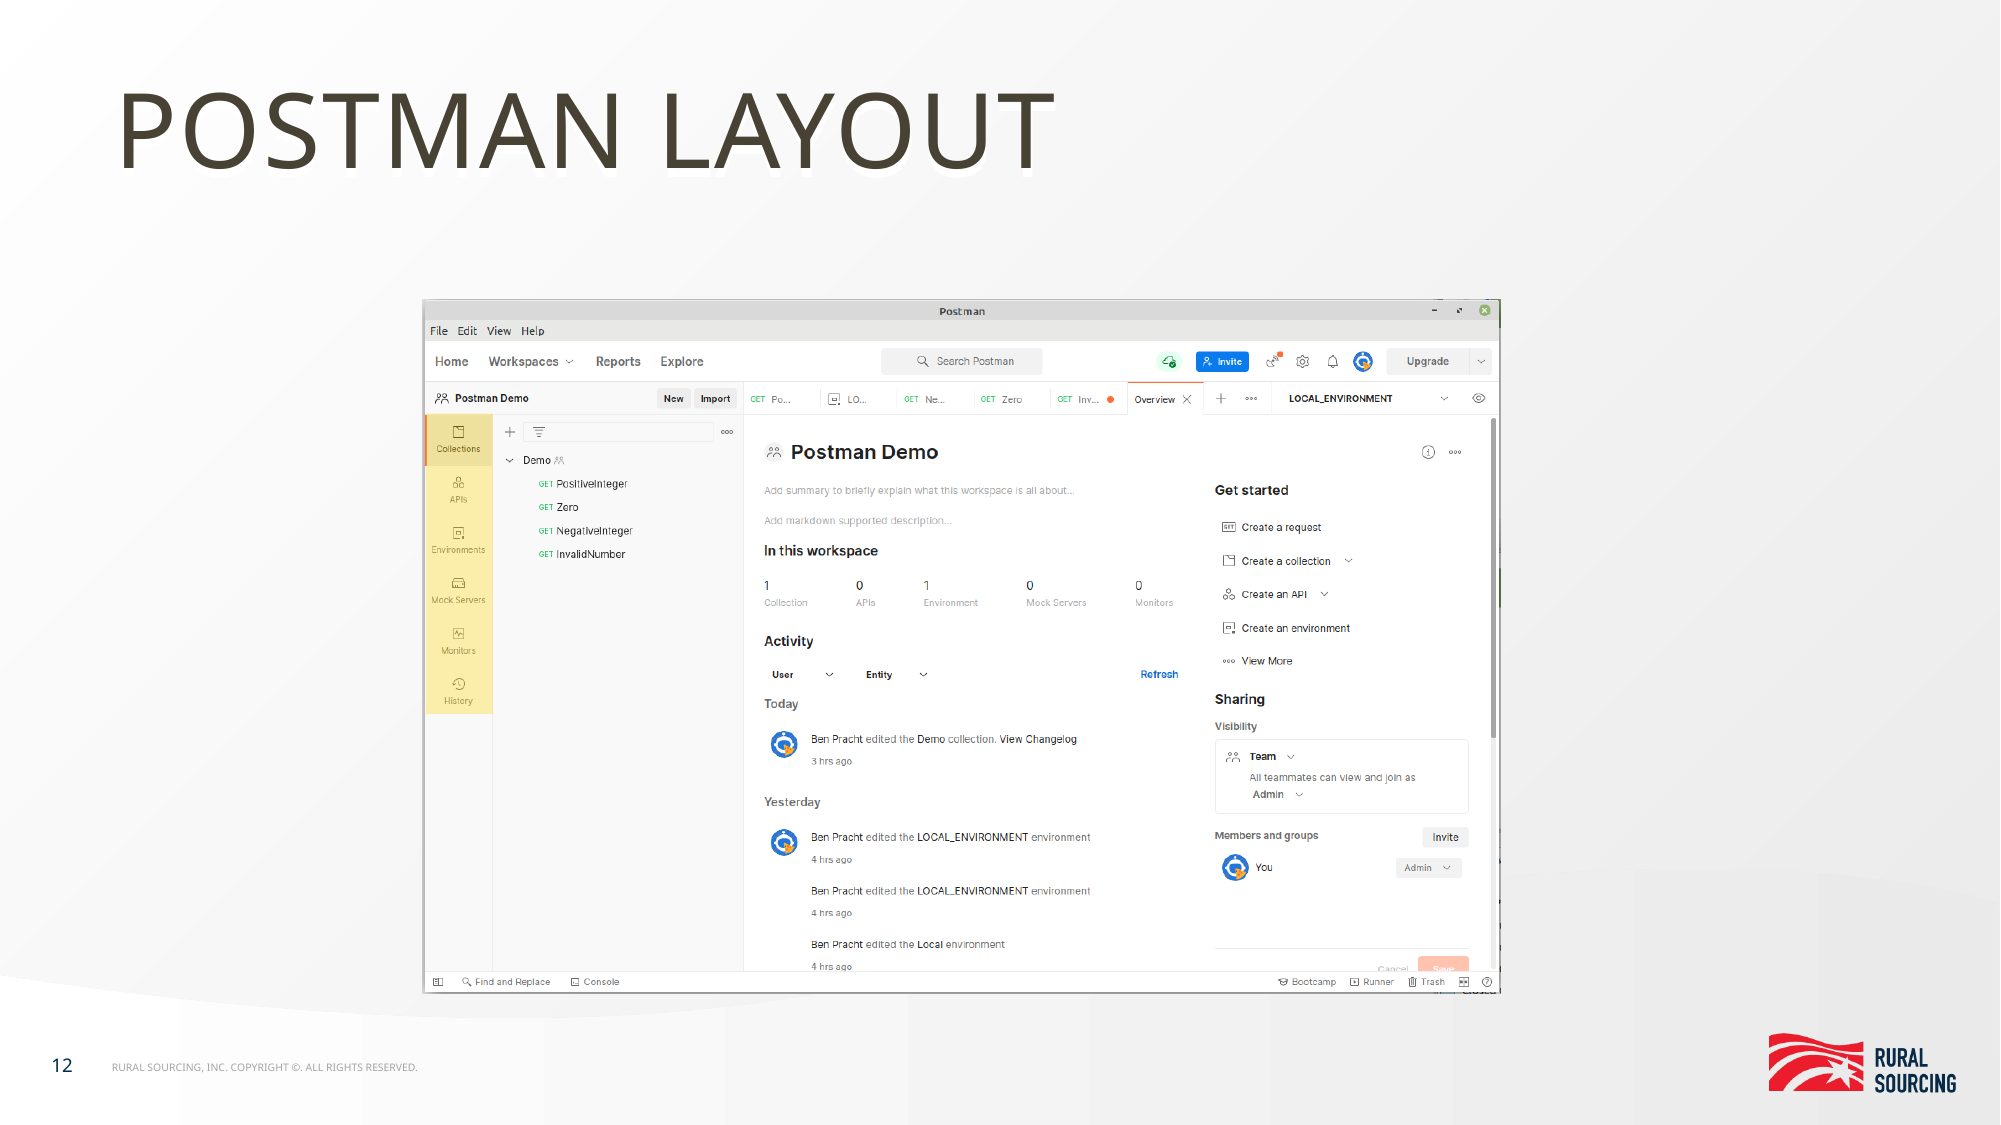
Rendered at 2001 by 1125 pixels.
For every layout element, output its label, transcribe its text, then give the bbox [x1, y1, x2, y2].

title postman layout [99, 44, 1900, 233]
picture [1769, 1033, 1956, 1093]
picture [422, 299, 1501, 995]
